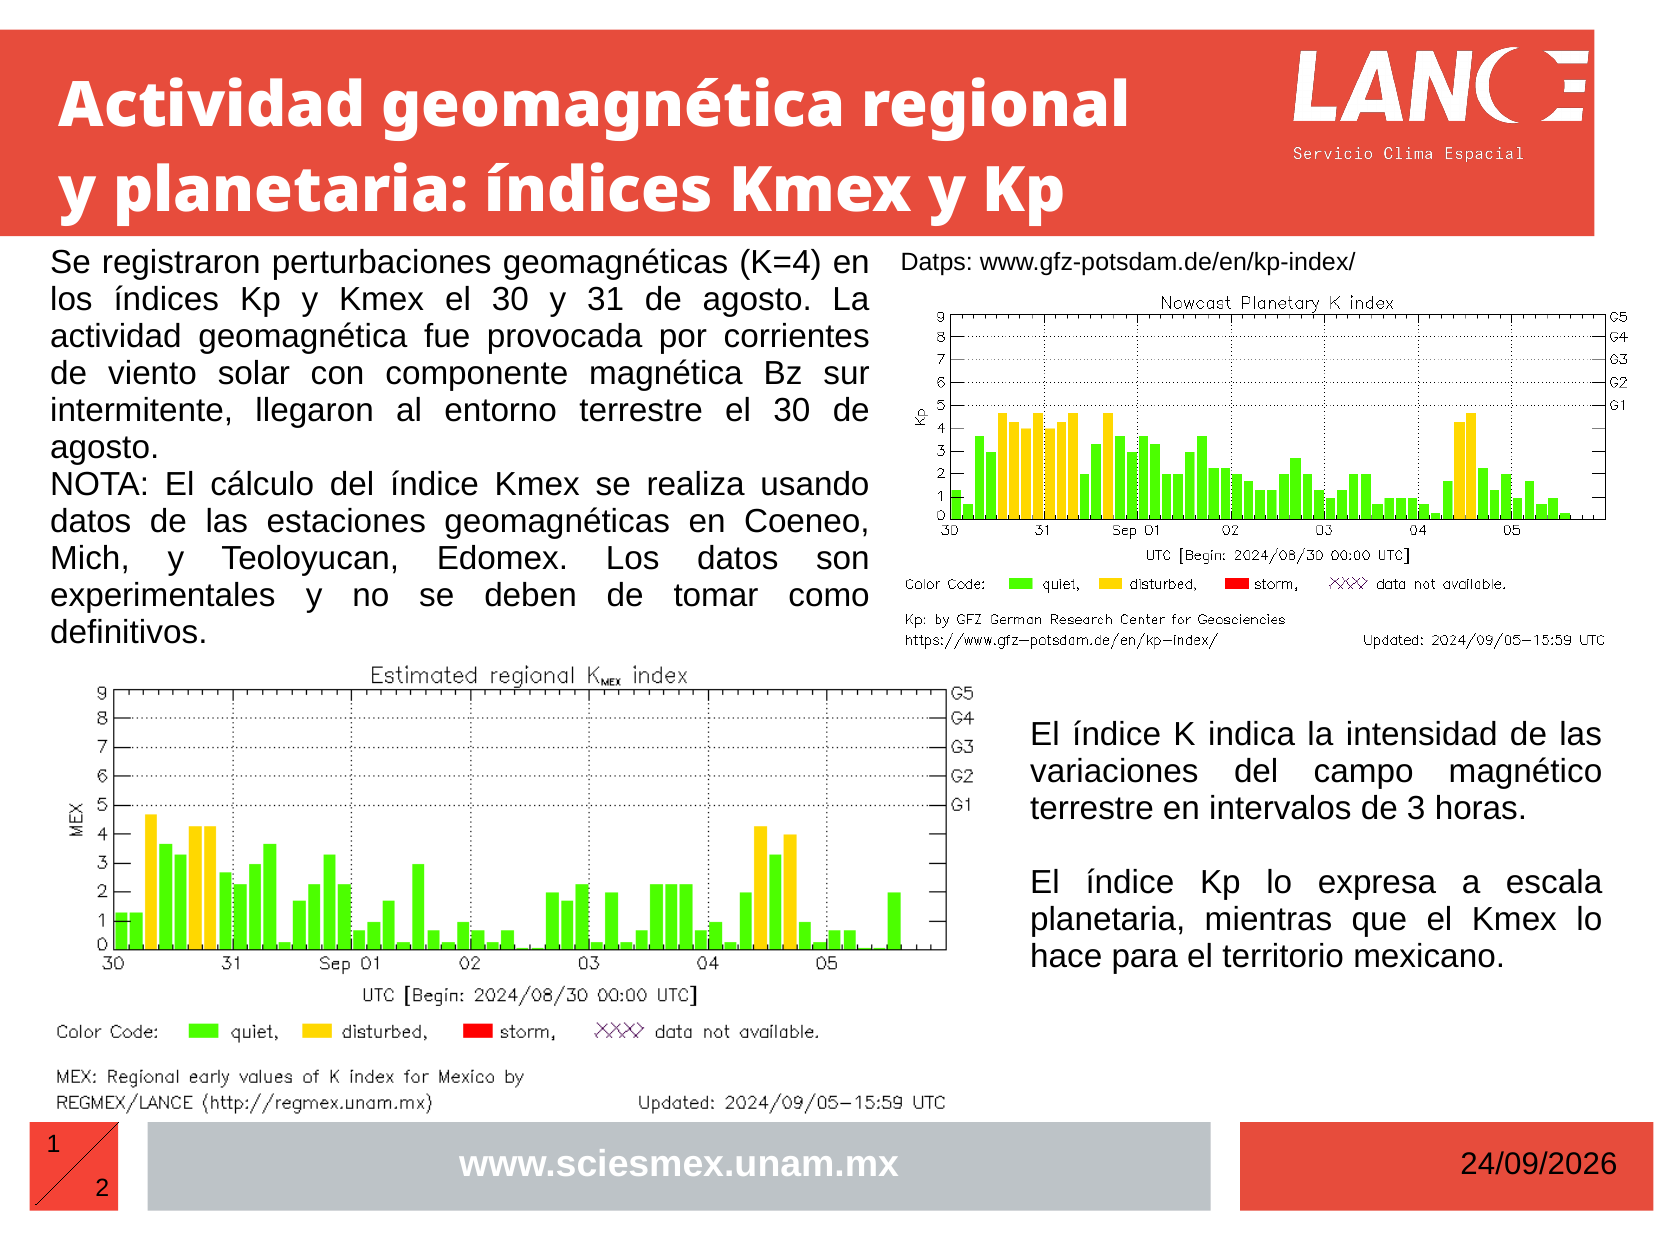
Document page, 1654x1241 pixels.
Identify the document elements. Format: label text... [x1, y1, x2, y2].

picture [1293, 47, 1589, 162]
picture [47, 277, 1642, 1116]
text_box Datps: www.gfz-potsdam.de/en/kp-index/ [886, 240, 1654, 284]
text_box El índice K indica la intensidad de las variaciones del campo magnético terrestre en intervalos de 3 horas. El índice Kp lo expresa a escala planetaria, mientras que el Kmex lo hace para el territorio mexicano. [1015, 707, 1619, 1052]
title Actividad geomagnética regional y planetaria: índices Kmex y Kp [59, 59, 1312, 207]
text_box www.sciesmex.unam.mx [153, 1122, 1205, 1205]
text_box 05/09/2024 [1424, 1122, 1654, 1205]
text_box 2 [35, 1151, 125, 1209]
text_box <número> [31, 1122, 176, 1170]
text_box Se registraron perturbaciones geomagnéticas (K=4) en los índices Kp y Kmex el 30 y 31 de agosto. La actividad geomagnética fue provocada por corrientes de viento solar con componente magnética Bz sur intermitente, llegaron al entorno terrestre el 30 de agosto. NOTA: El cálculo del índice Kmex se realiza usando datos de las estaciones geomagnéticas en Coeneo, Mich, y Teoloyucan, Edomex. Los datos son experimentales y no se deben de tomar como definitivos. [35, 236, 886, 733]
